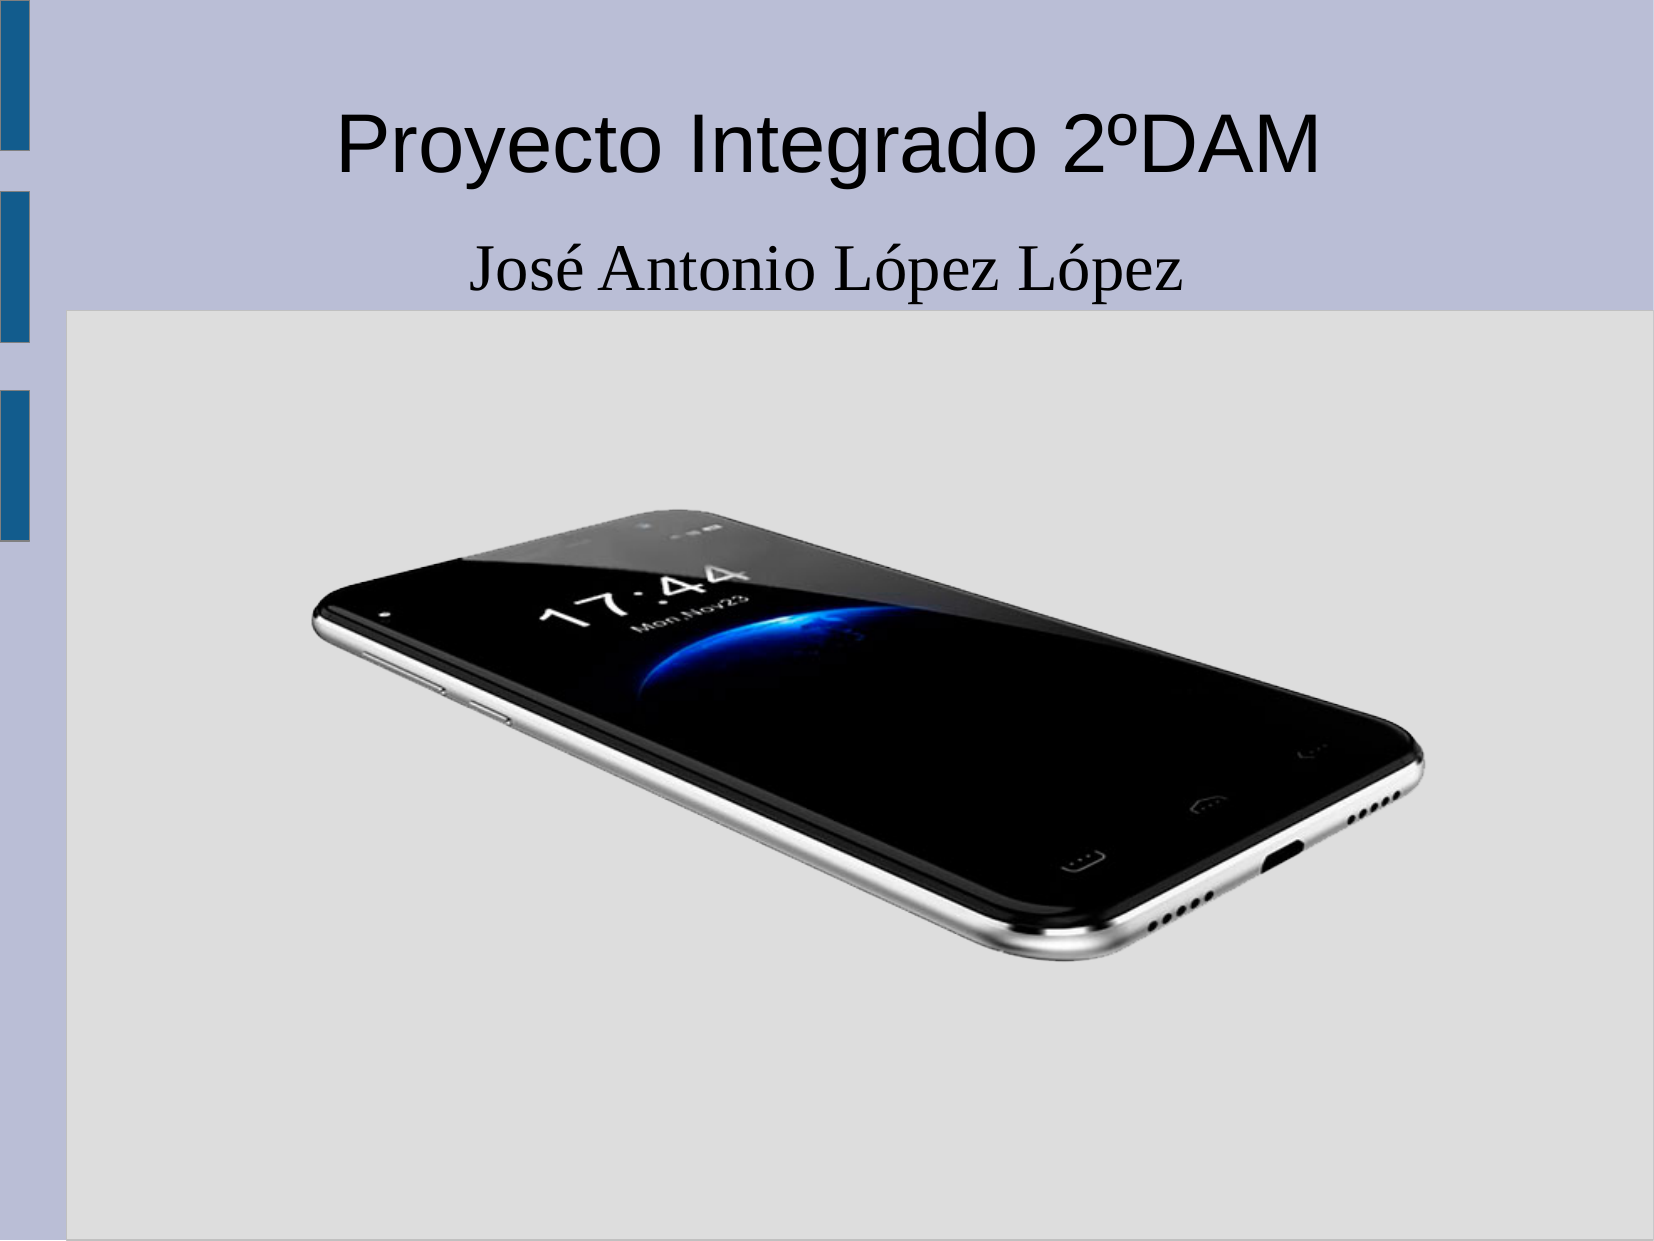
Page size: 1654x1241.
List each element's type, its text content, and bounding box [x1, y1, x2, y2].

text_box Proyecto Integrado 2ºDAM [123, 35, 1536, 243]
picture [283, 460, 1459, 1052]
text_box José Antonio López López [121, 90, 1534, 438]
